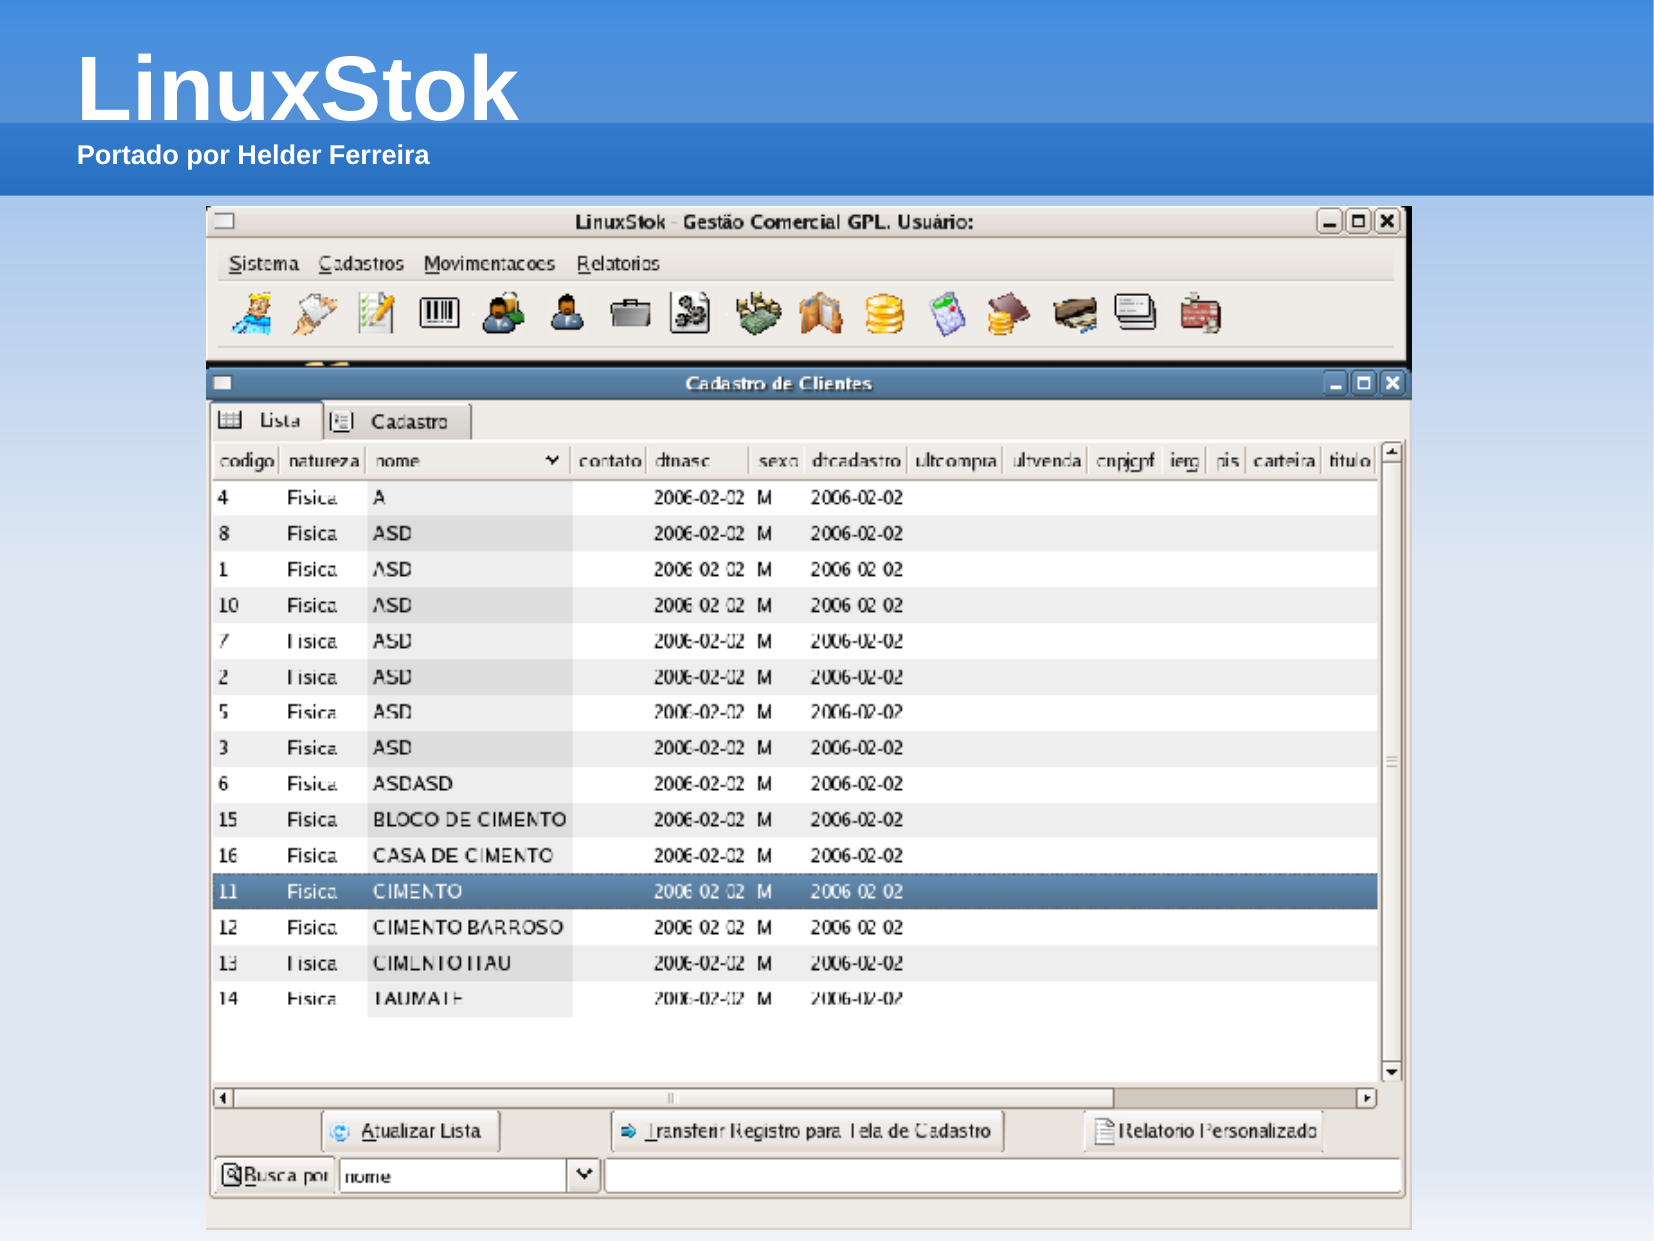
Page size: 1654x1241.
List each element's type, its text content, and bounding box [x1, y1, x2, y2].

picture [0, 0, 1654, 1241]
title LinuxStok Portado por Helder Ferreira [76, 0, 1565, 208]
